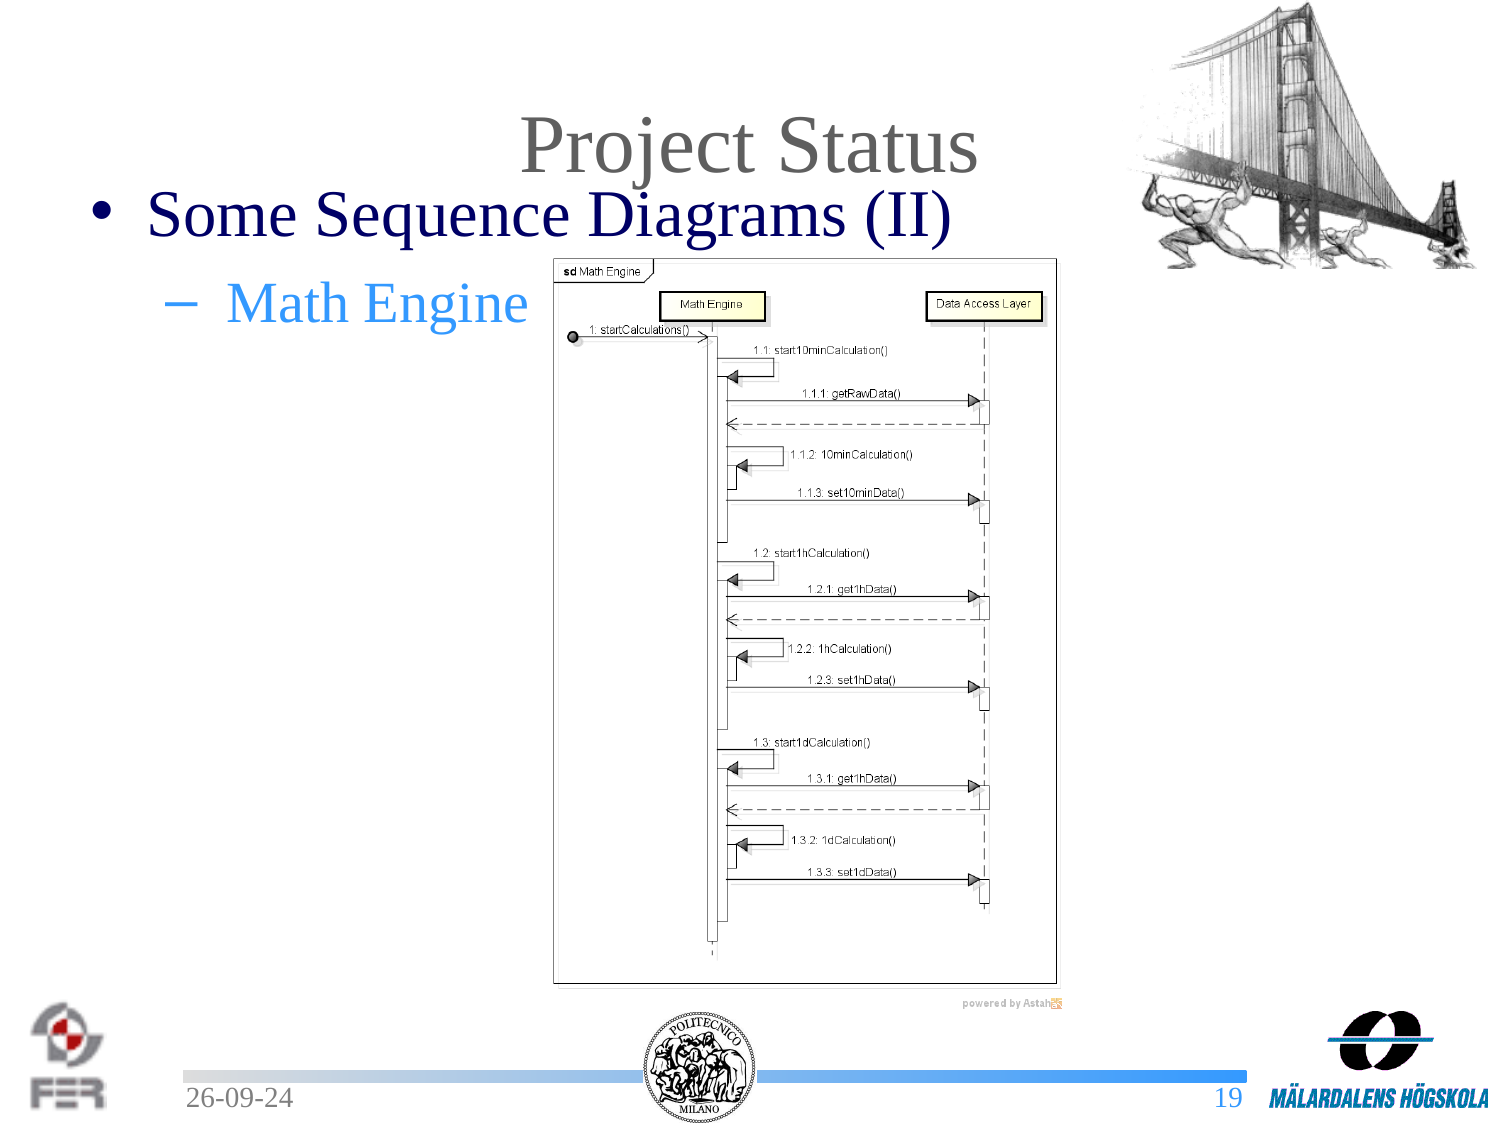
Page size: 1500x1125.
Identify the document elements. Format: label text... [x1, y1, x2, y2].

picture [1435, 1096, 1441, 1104]
text_box 13-11-06 [171, 1070, 396, 1114]
list Some Sequence Diagrams (II) Math Engine [75, 162, 1426, 905]
picture [1122, 0, 1477, 269]
picture [544, 905, 1065, 1123]
picture [1269, 1011, 1488, 1108]
picture [1454, 1091, 1459, 1108]
text_box <numero> [1186, 1070, 1258, 1114]
title Project Status [75, 45, 1122, 162]
picture [29, 987, 107, 1125]
picture [1368, 1093, 1374, 1104]
